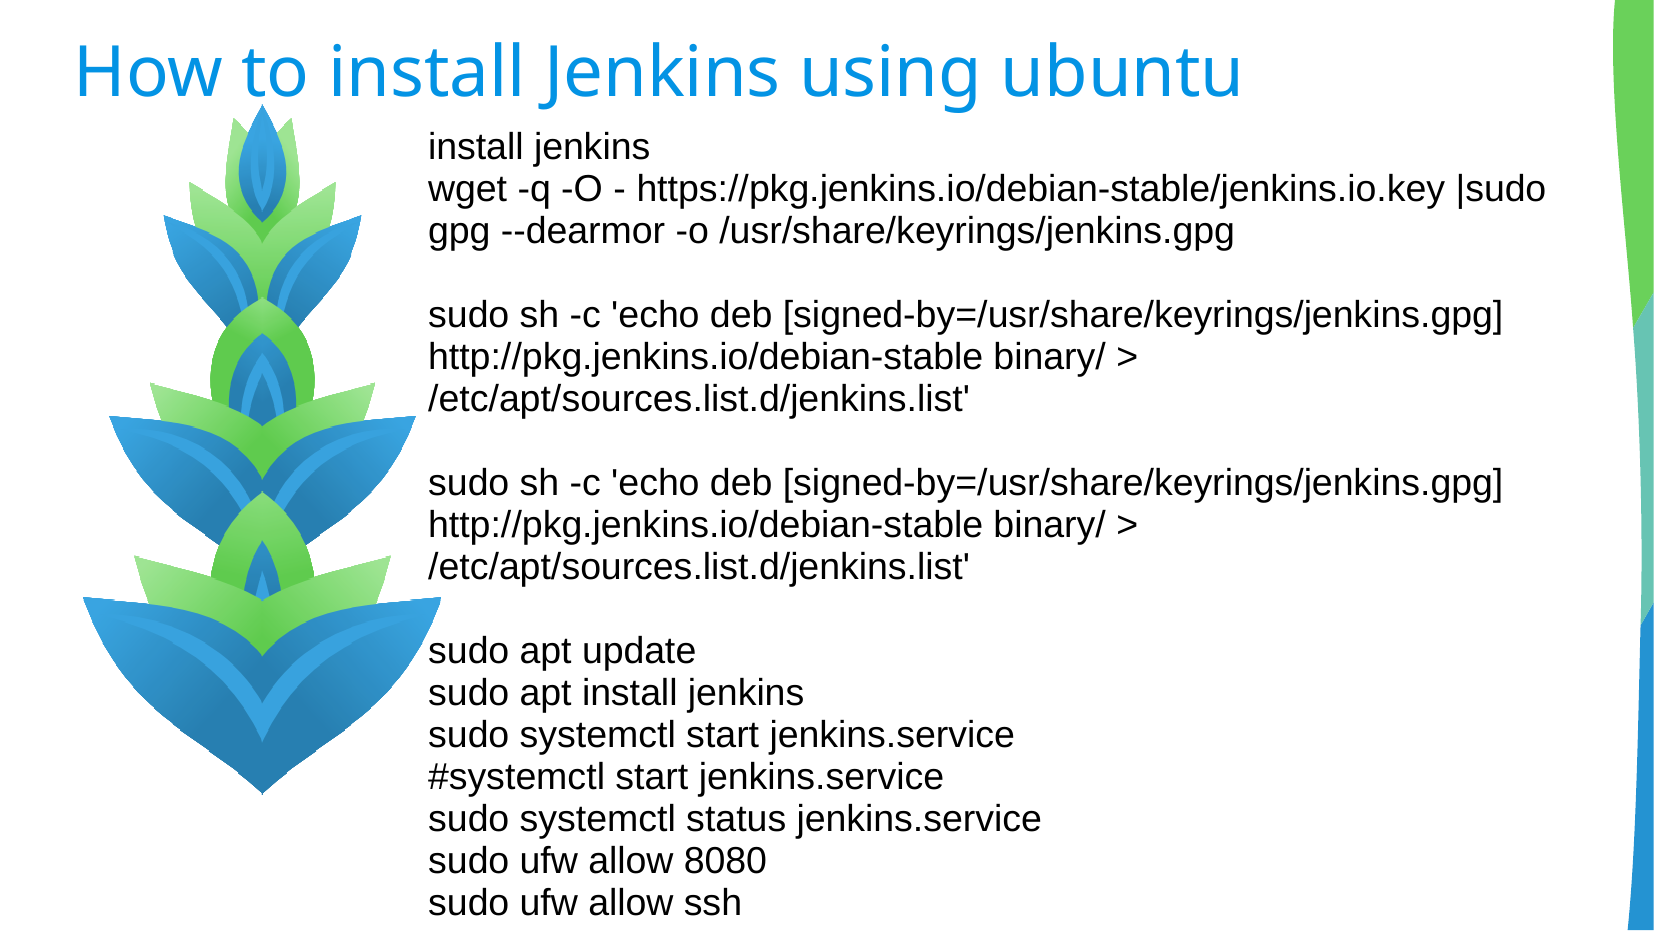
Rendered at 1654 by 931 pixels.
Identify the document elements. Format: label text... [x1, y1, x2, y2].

picture [83, 104, 441, 796]
text_box install jenkins wget -q -O - https://pkg.jenkins.io/debian-stable/jenkins.io.key |sudo gpg --dearmor -o /usr/share/keyrings/jenkins.gpg sudo sh -c 'echo deb [signed-by=/usr/share/keyrings/jenkins.gpg] http://pkg.jenkins.io/debian-stable binary/ > /etc/apt/sources.list.d/jenkins.list' sudo sh -c 'echo deb [signed-by=/usr/share/keyrings/jenkins.gpg] http://pkg.jenkins.io/debian-stable binary/ > /etc/apt/sources.list.d/jenkins.list' sudo apt update sudo apt install jenkins sudo systemctl start jenkins.service #systemctl start jenkins.service sudo systemctl status jenkins.service sudo ufw allow 8080 sudo ufw allow ssh [413, 118, 1595, 931]
text_box How to install Jenkins using ubuntu [59, 18, 1565, 119]
